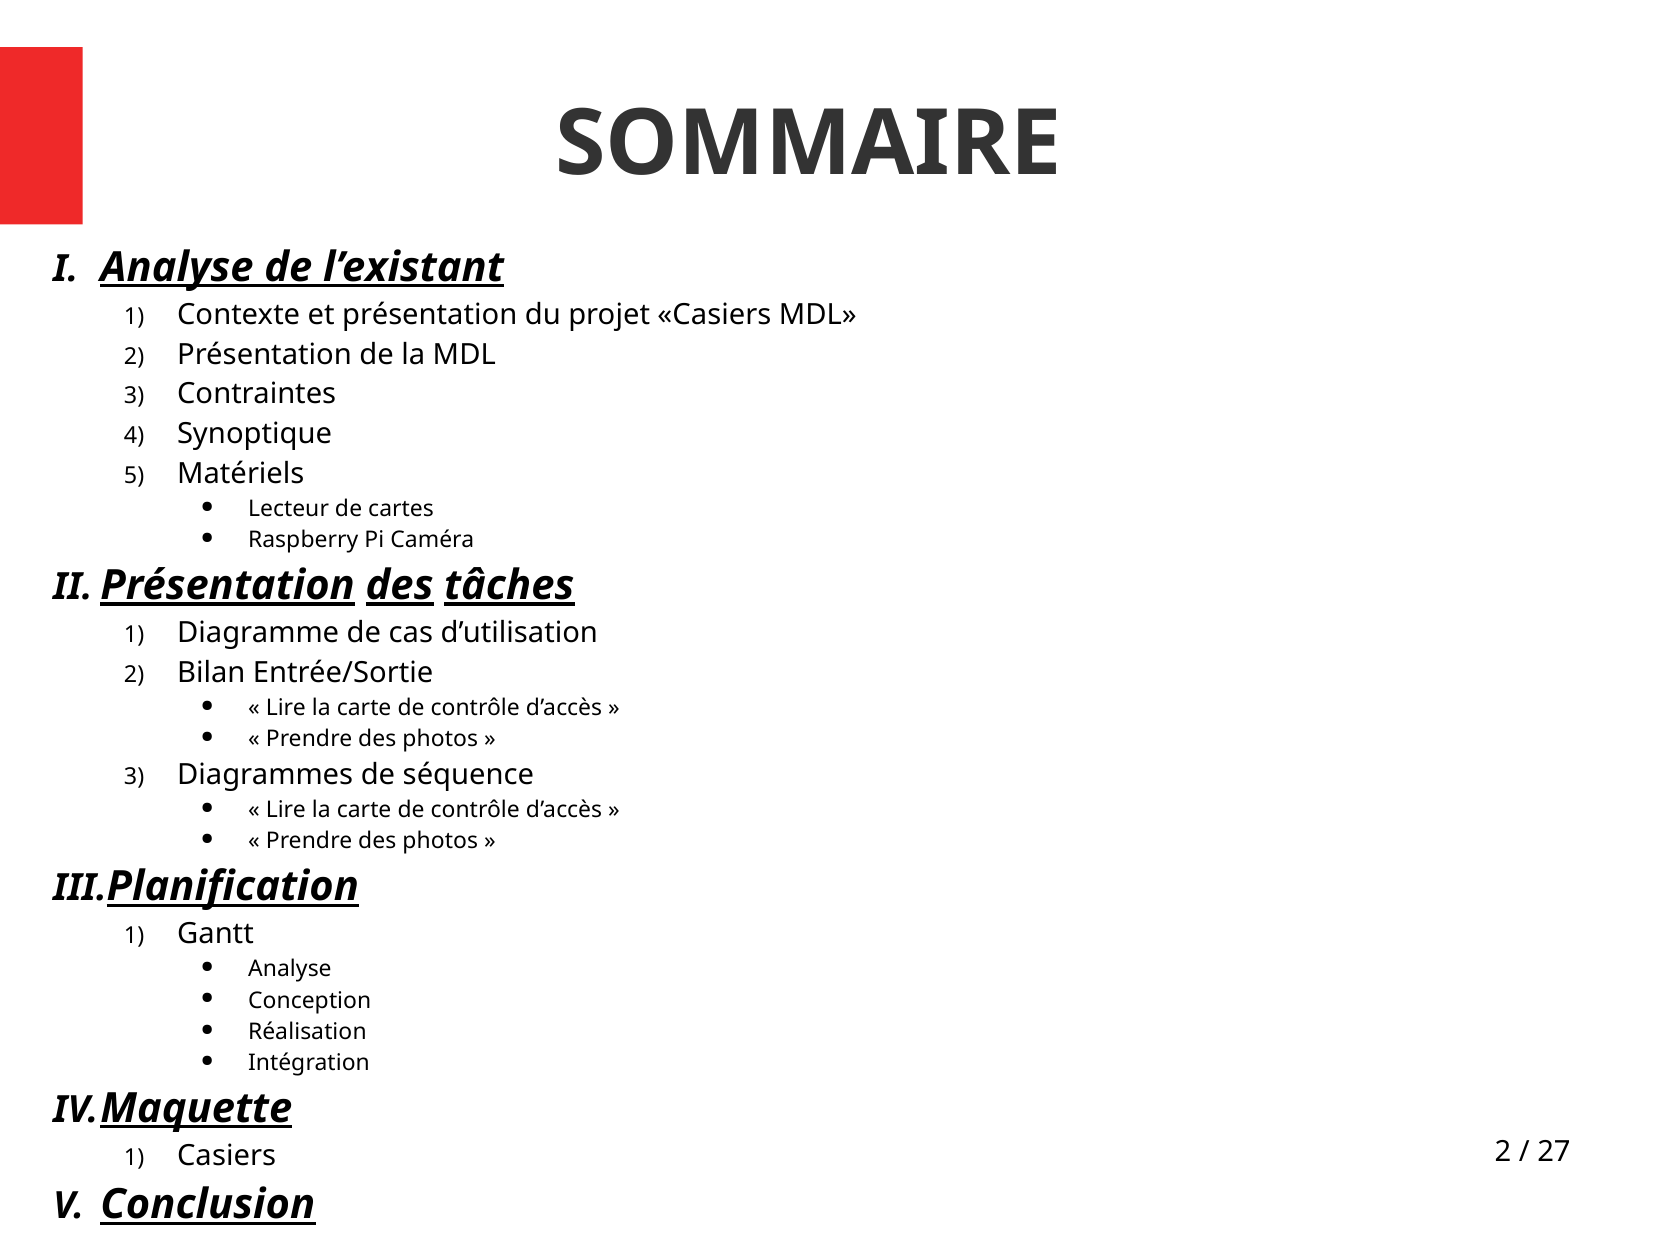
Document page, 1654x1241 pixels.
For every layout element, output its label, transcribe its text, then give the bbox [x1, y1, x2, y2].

list Analyse de l’existant Contexte et présentation du projet «Casiers MDL» Présentation de la MDL Contraintes Synoptique Matériels Lecteur de cartes Raspberry Pi Caméra Présentation des tâches Diagramme de cas d’utilisation Bilan Entrée/Sortie « Lire la carte de contrôle d’accès » « Prendre des photos » Diagrammes de séquence « Lire la carte de contrôle d’accès » « Prendre des photos » Planification Gantt Analyse Conception Réalisation Intégration Maquette Casiers Conclusion [35, 236, 1075, 839]
title SOMMAIRE [555, 35, 1121, 243]
